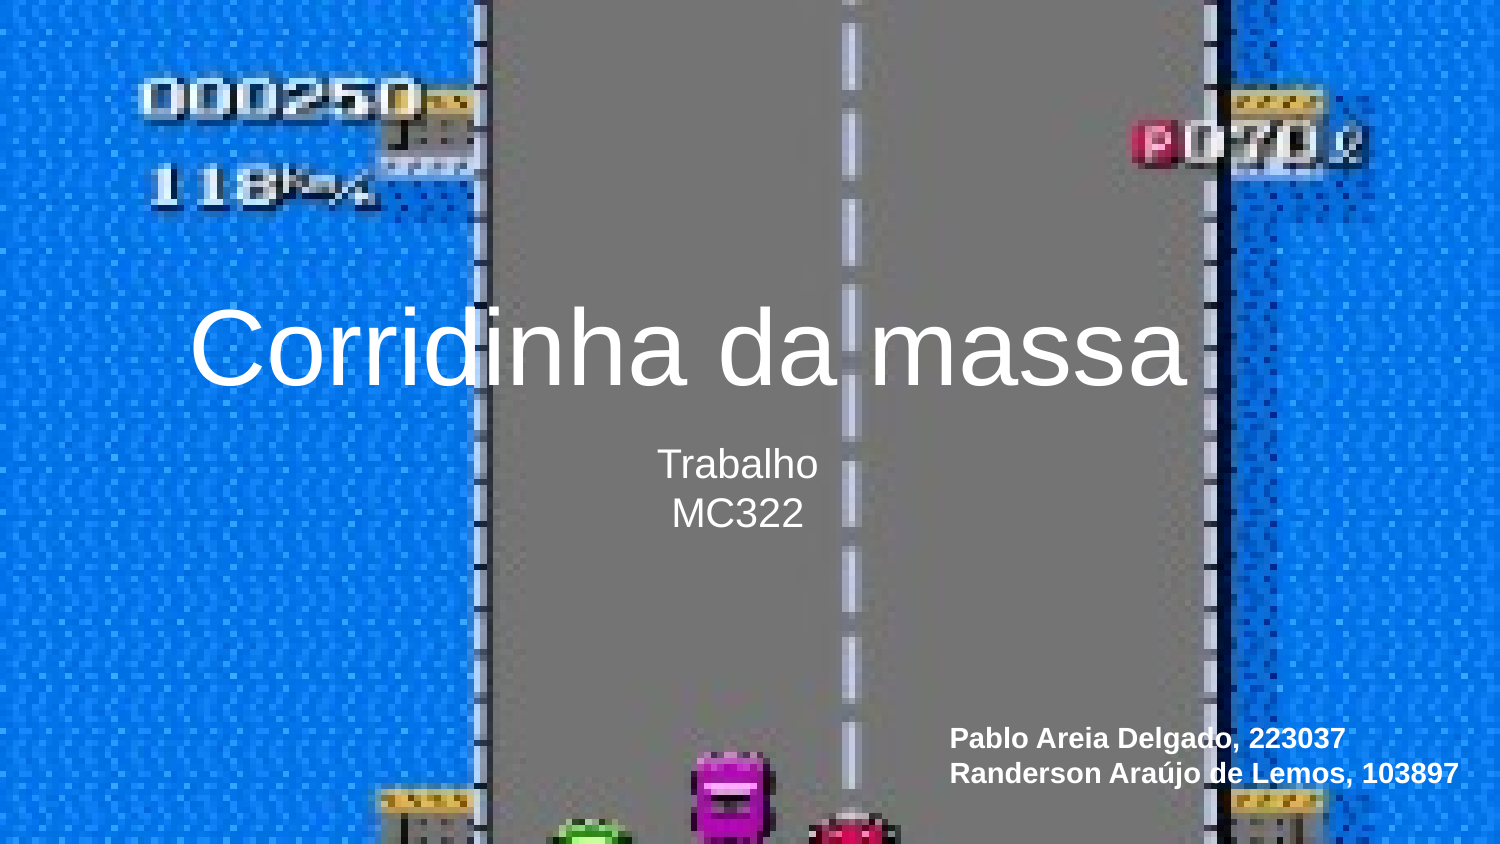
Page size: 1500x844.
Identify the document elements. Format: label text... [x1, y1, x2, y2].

text_box Pablo Areia Delgado, 223037 Randerson Araújo de Lemos, 103897 [934, 673, 1496, 839]
picture [0, 0, 1500, 844]
subtitle Trabalho MC322 [38, 421, 1437, 552]
title Corridinha da massa [57, 146, 1319, 421]
